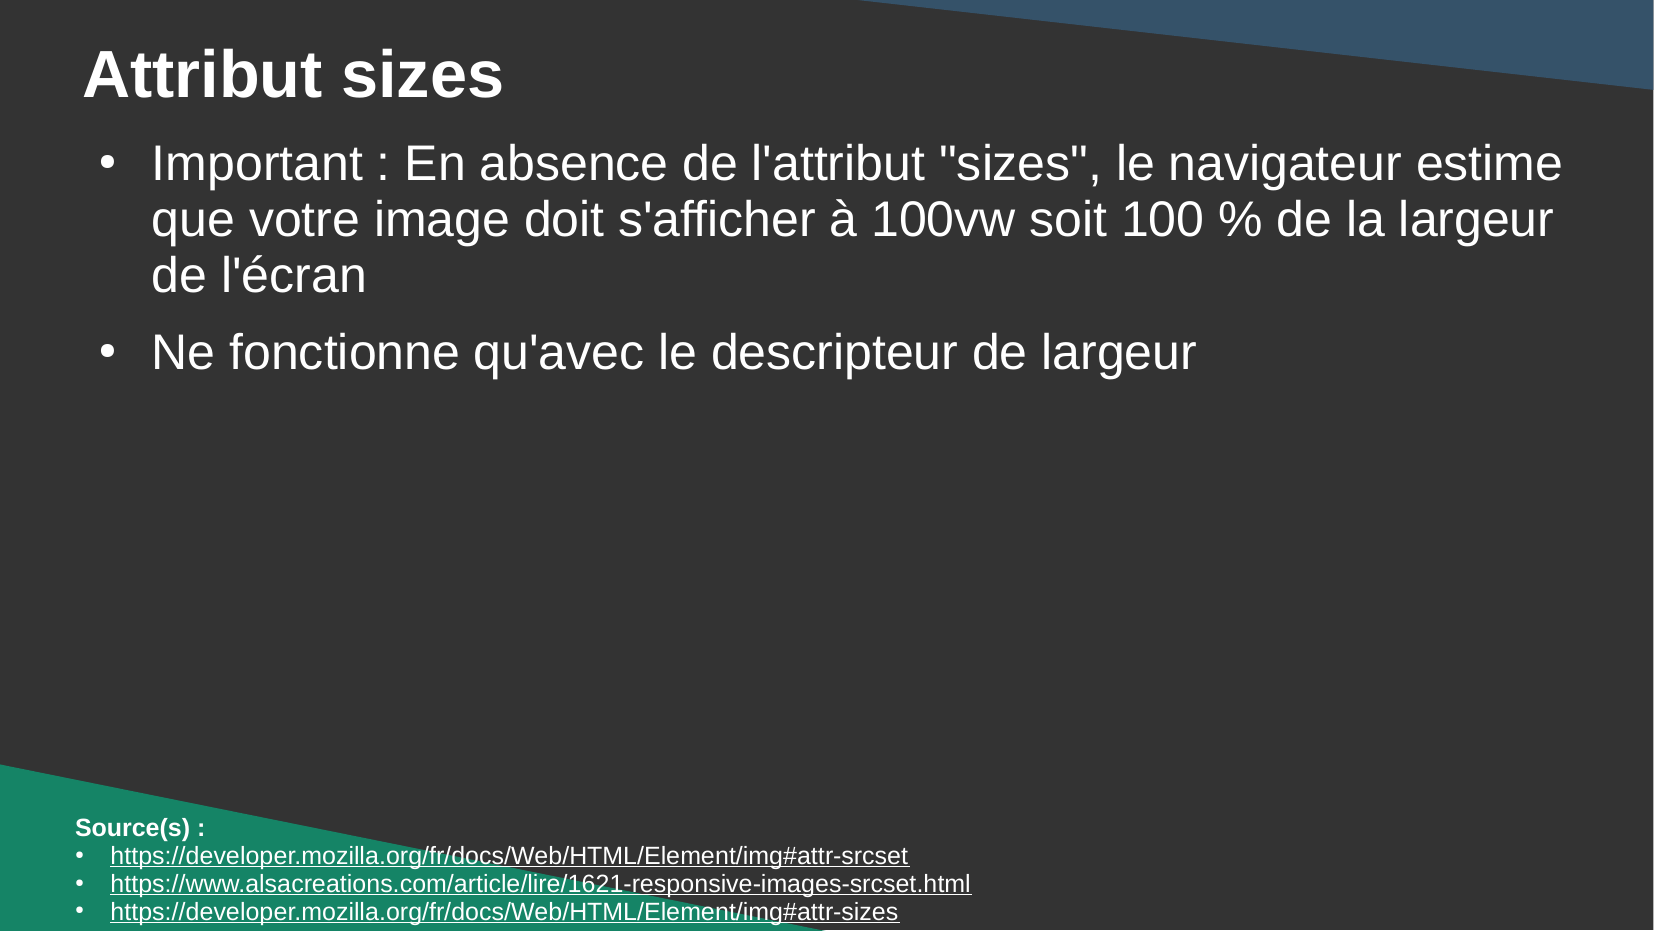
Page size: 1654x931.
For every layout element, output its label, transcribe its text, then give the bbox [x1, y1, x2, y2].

text_box [857, 0, 1654, 90]
title Attribut sizes [82, 37, 1571, 122]
text_box Source(s) : https://developer.mozilla.org/fr/docs/Web/HTML/Element/img#attr-srcset https://www.alsacreations.com/article/lire/1621-responsive-images-srcset.html https://developer.mozilla.org/fr/docs/Web/HTML/Element/img#attr-sizes [60, 806, 1546, 931]
text_box [0, 764, 206, 931]
list Important : En absence de l'attribut "sizes", le navigateur estime que votre image doit s'afficher à 100vw soit 100 % de la largeur de l'écran Ne fonctionne qu'avec le descripteur de largeur [80, 135, 1605, 426]
